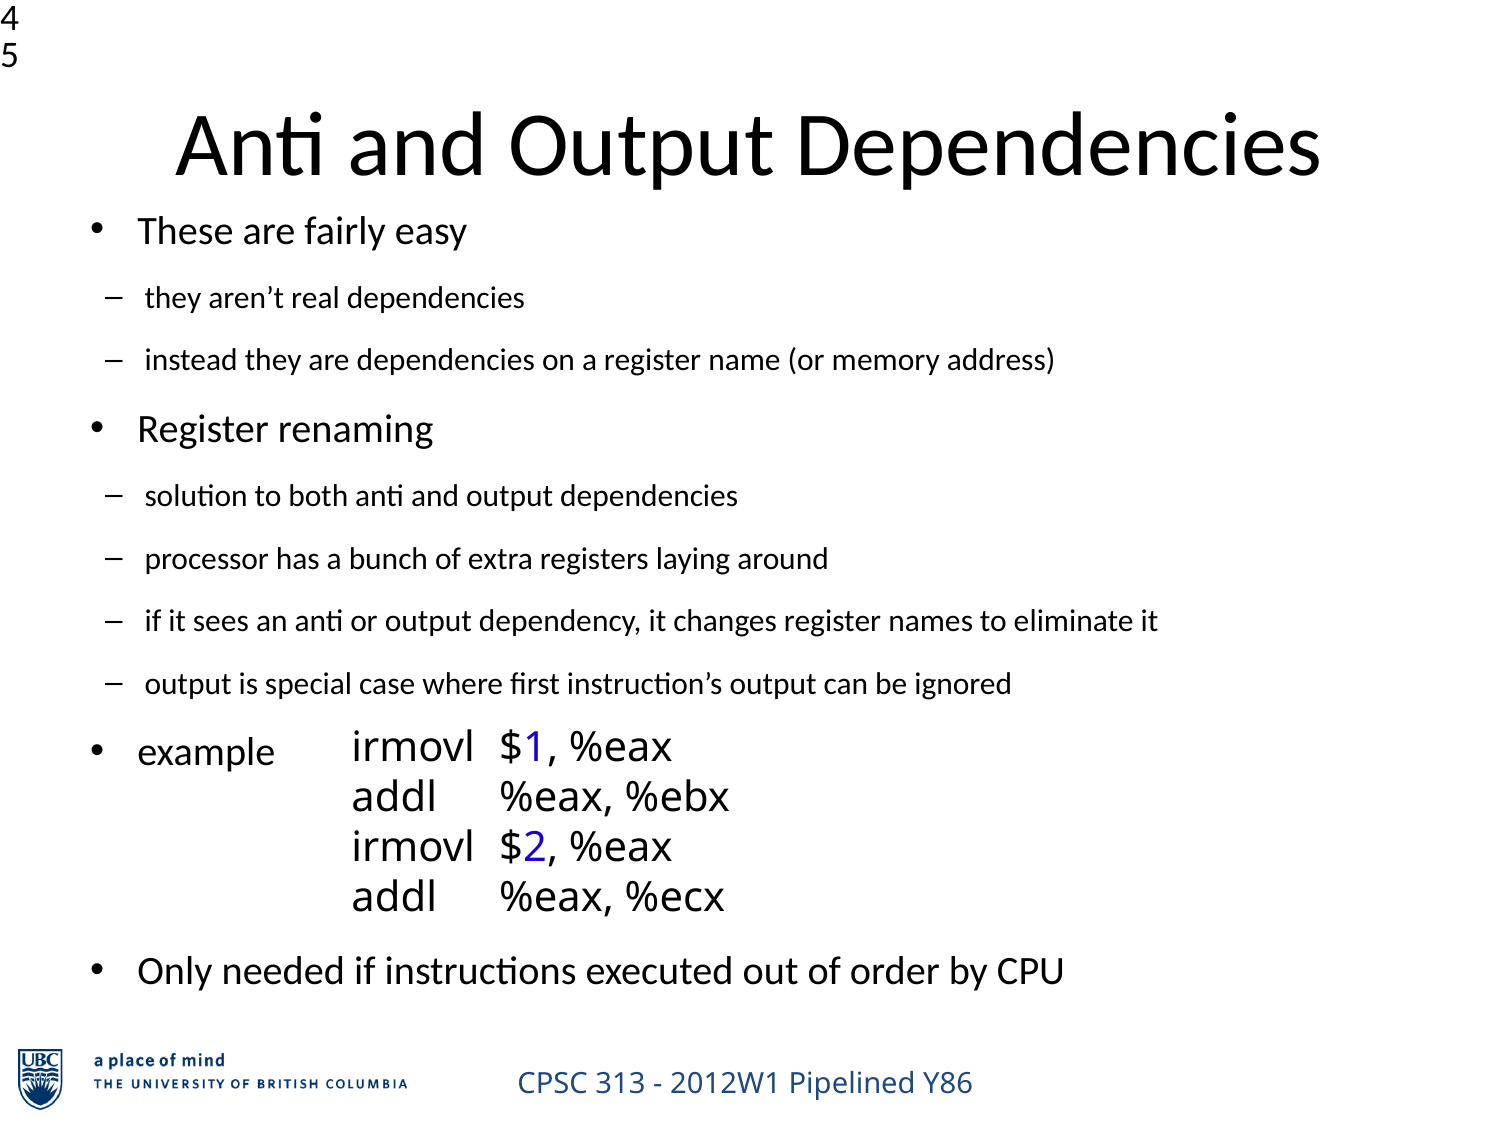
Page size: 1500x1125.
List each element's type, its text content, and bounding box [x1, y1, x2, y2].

text_box irmovl $1, %eax addl %eax, %ebx irmovl $2, %eax addl %eax, %ecx [351, 719, 731, 920]
title Anti and Output Dependencies [75, 45, 1425, 196]
picture [18, 1049, 407, 1110]
list These are fairly easy they aren’t real dependencies instead they are dependencies on a register name (or memory address) Register renaming solution to both anti and output dependencies processor has a bunch of extra registers laying around if it sees an anti or output dependency, it changes register names to eliminate it output is special case where first instruction’s output can be ignored example Only needed if instructions executed out of order by CPU [75, 196, 1425, 1005]
